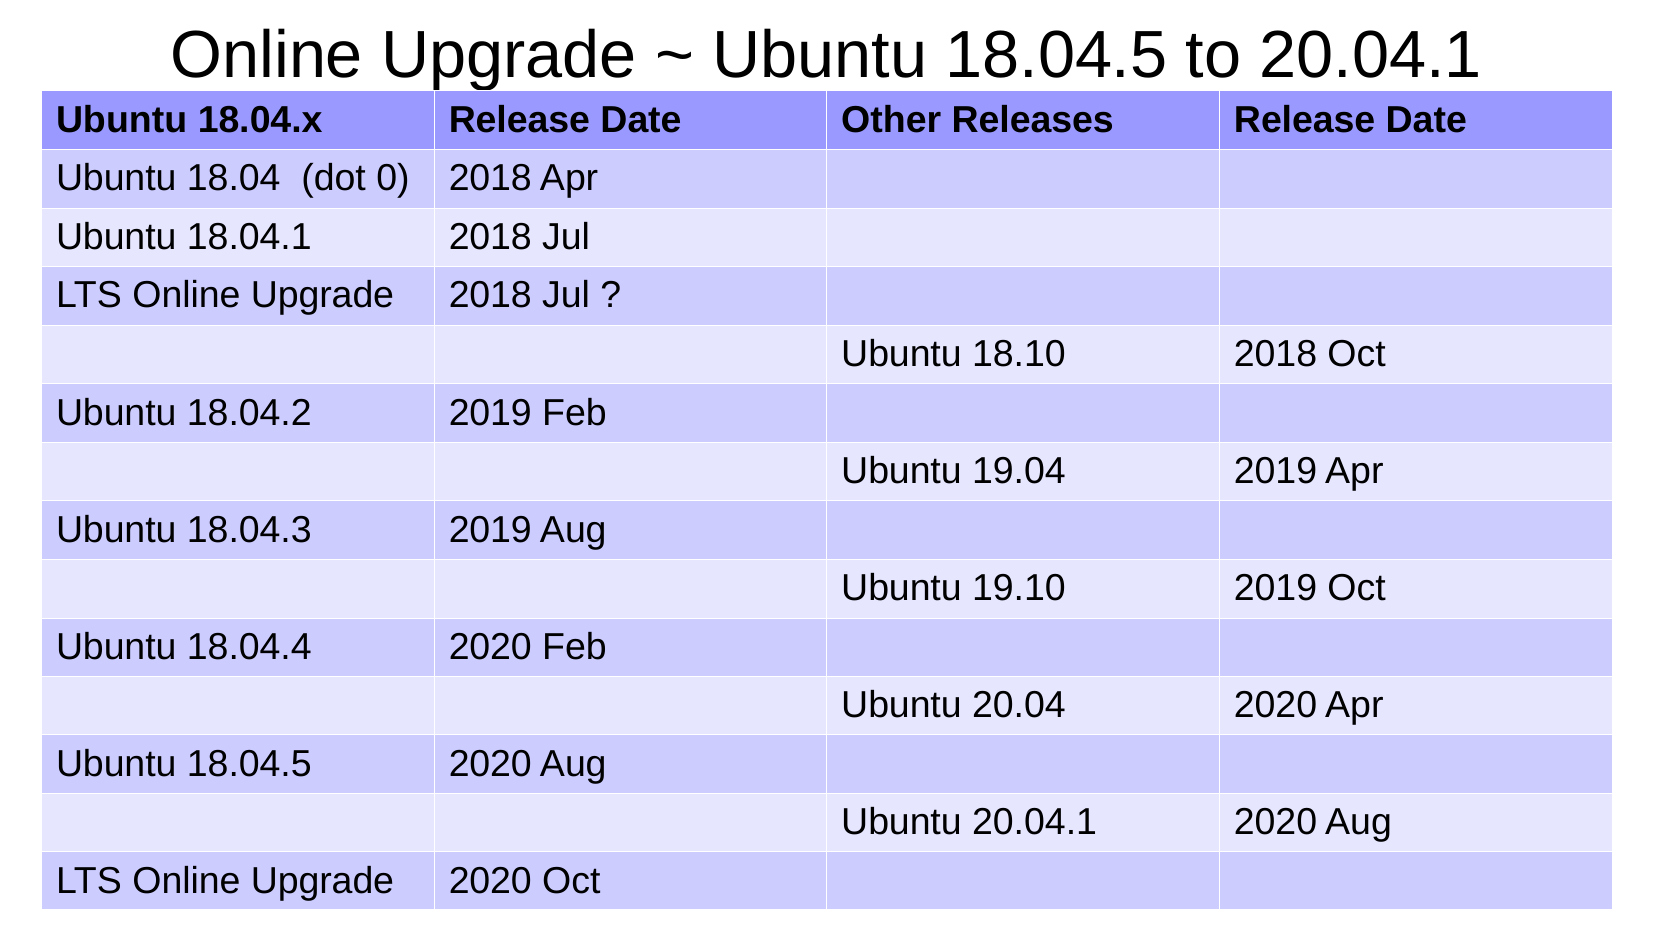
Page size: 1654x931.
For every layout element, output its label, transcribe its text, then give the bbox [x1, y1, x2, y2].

table_cell [827, 267, 1219, 325]
table_cell [1220, 267, 1612, 325]
table_header Release Date [435, 91, 826, 149]
table_cell [827, 501, 1219, 559]
table_cell 2020 Aug [435, 735, 826, 793]
table_cell Ubuntu 18.04 (dot 0) [42, 150, 434, 208]
table_cell LTS Online Upgrade [42, 852, 434, 909]
table_cell [1220, 852, 1612, 909]
table_cell 2020 Aug [1220, 794, 1612, 851]
table_cell 2020 Feb [435, 619, 826, 676]
table_cell [42, 443, 434, 500]
table_cell 2018 Oct [1220, 326, 1612, 383]
table_cell LTS Online Upgrade [42, 267, 434, 325]
table_cell [435, 677, 826, 734]
table_cell Ubuntu 18.04.5 [42, 735, 434, 793]
table_cell Ubuntu 20.04.1 [827, 794, 1219, 851]
table_cell [827, 619, 1219, 676]
table_cell 2019 Feb [435, 384, 826, 442]
table_cell 2019 Aug [435, 501, 826, 559]
table_cell [435, 443, 826, 500]
table_cell [1220, 735, 1612, 793]
table_header Ubuntu 18.04.x [42, 91, 434, 149]
table_cell 2020 Apr [1220, 677, 1612, 734]
table_cell Ubuntu 20.04 [827, 677, 1219, 734]
table_cell [435, 560, 826, 618]
table_cell [1220, 501, 1612, 559]
table_cell 2018 Jul [435, 209, 826, 266]
table_cell Ubuntu 18.04.3 [42, 501, 434, 559]
table_cell Ubuntu 18.04.1 [42, 209, 434, 266]
table_cell Ubuntu 18.04.2 [42, 384, 434, 442]
table_cell [1220, 150, 1612, 208]
table_cell [1220, 619, 1612, 676]
title Online Upgrade ~ Ubuntu 18.04.5 to 20.04.1 [82, 16, 1571, 90]
table_cell [42, 677, 434, 734]
table_cell [827, 209, 1219, 266]
table_cell 2019 Apr [1220, 443, 1612, 500]
table_cell [435, 794, 826, 851]
table_cell 2018 Apr [435, 150, 826, 208]
table_cell 2020 Oct [435, 852, 826, 909]
table_cell [827, 735, 1219, 793]
table_cell 2018 Jul ? [435, 267, 826, 325]
table_header Other Releases [827, 91, 1219, 149]
table_cell [42, 560, 434, 618]
table_header Release Date [1220, 91, 1612, 149]
table_cell Ubuntu 19.10 [827, 560, 1219, 618]
table_cell [827, 852, 1219, 909]
table_cell [42, 794, 434, 851]
table_cell [435, 326, 826, 383]
table_cell [1220, 384, 1612, 442]
table_cell 2019 Oct [1220, 560, 1612, 618]
table_cell [42, 326, 434, 383]
table_cell Ubuntu 19.04 [827, 443, 1219, 500]
table_cell [827, 150, 1219, 208]
table_cell Ubuntu 18.04.4 [42, 619, 434, 676]
table_cell [1220, 209, 1612, 266]
table_cell [827, 384, 1219, 442]
table_cell Ubuntu 18.10 [827, 326, 1219, 383]
